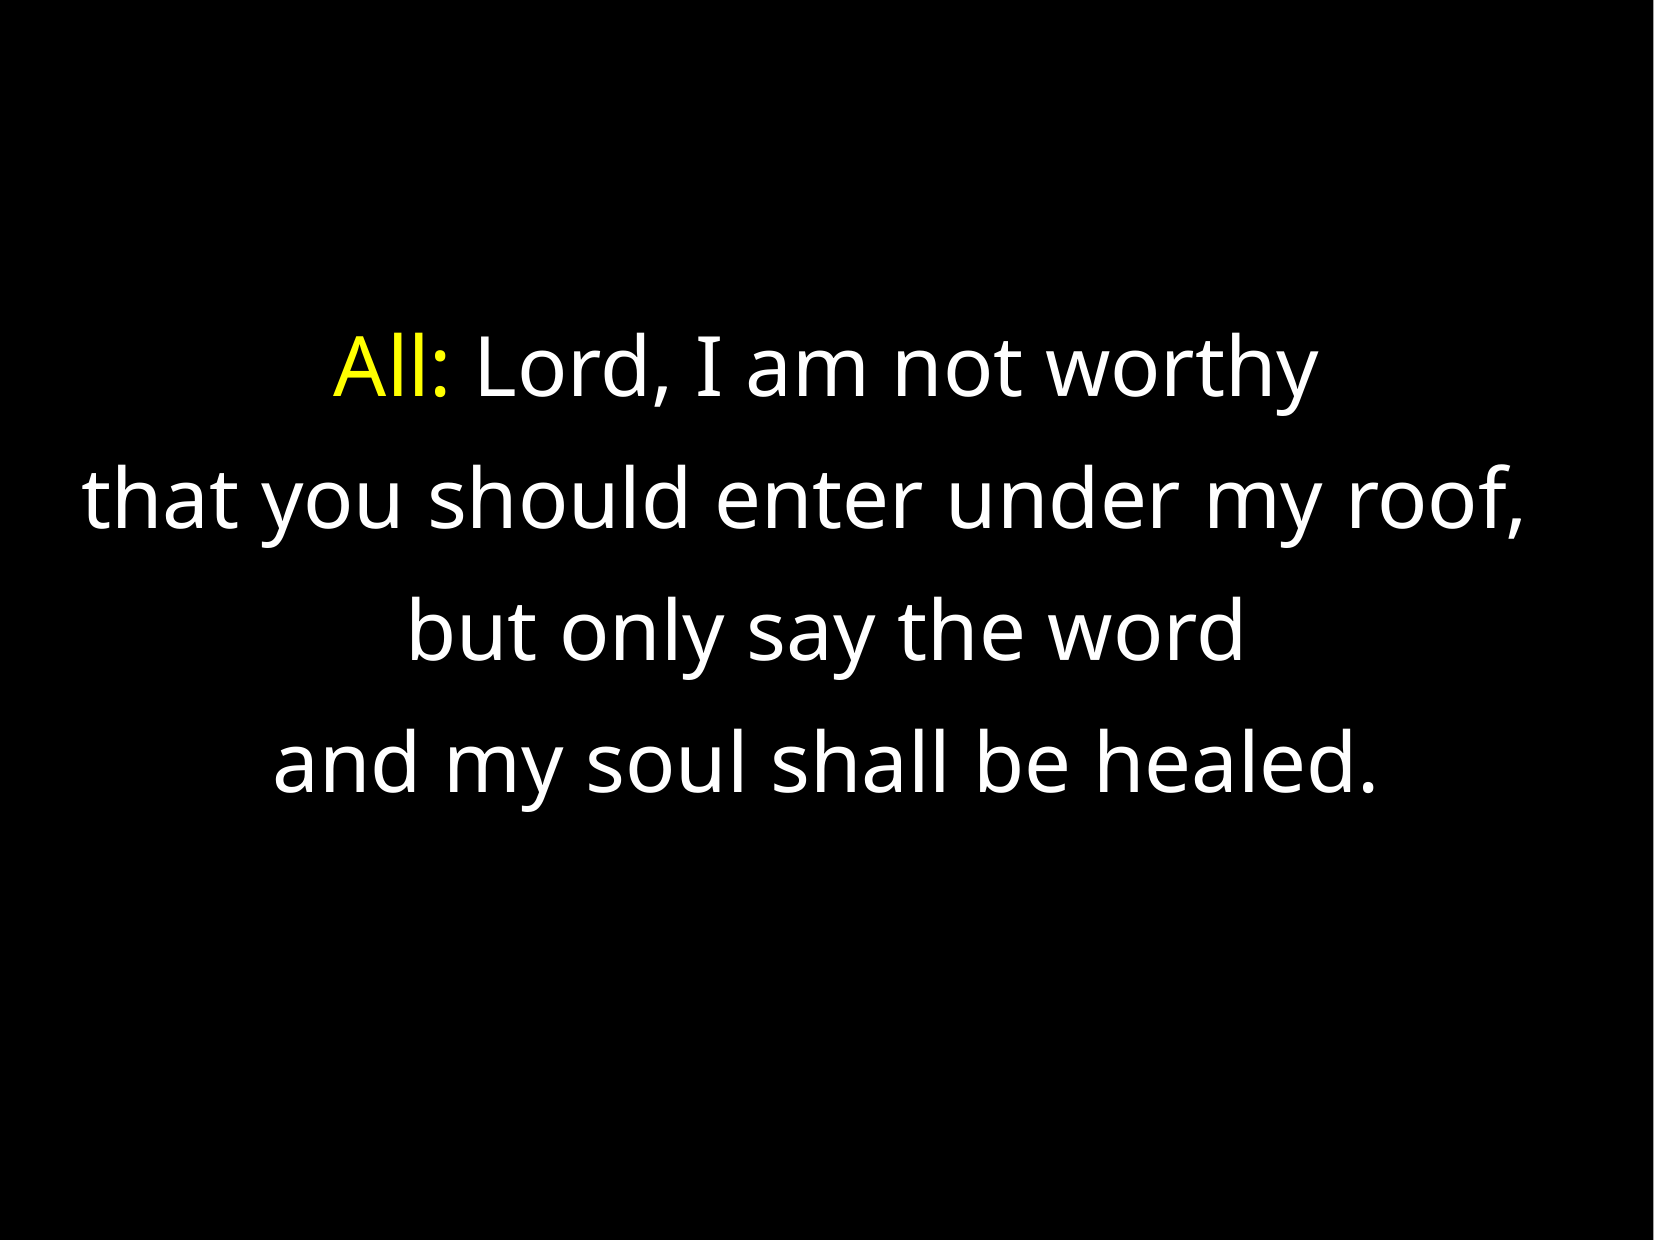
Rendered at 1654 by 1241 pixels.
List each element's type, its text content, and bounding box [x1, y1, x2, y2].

list All: Lord, I am not worthy that you should enter under my roof, but only say the word and my soul shall be healed. [0, 307, 1654, 1241]
